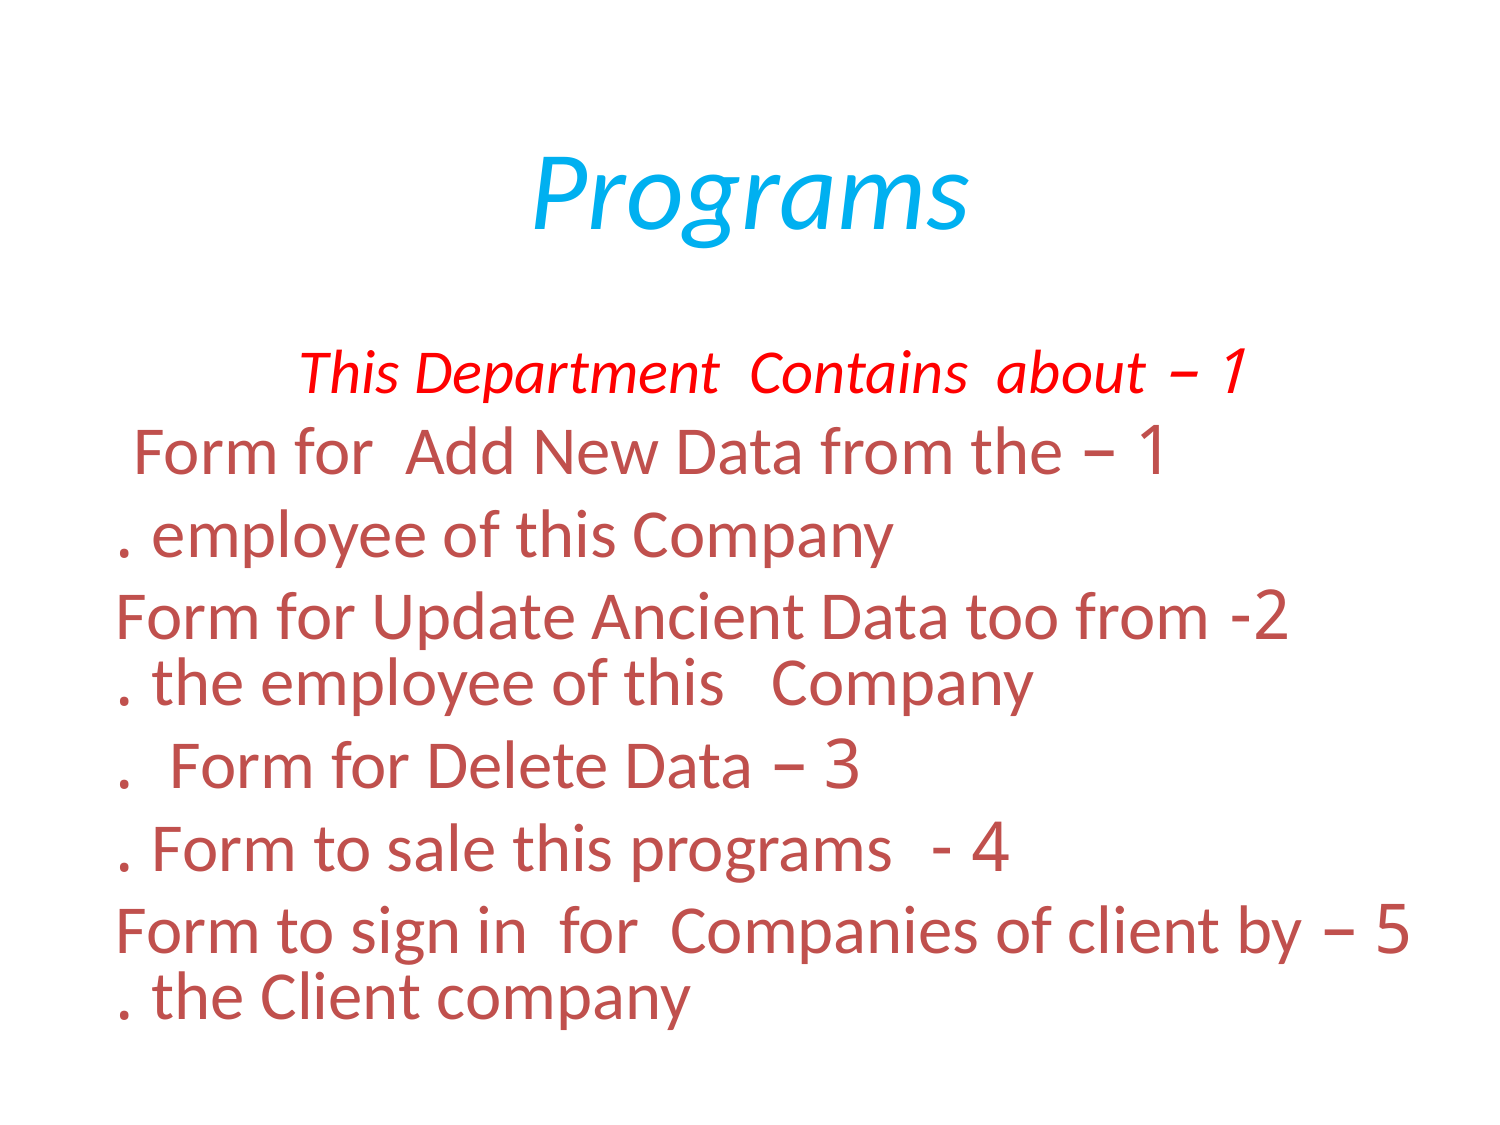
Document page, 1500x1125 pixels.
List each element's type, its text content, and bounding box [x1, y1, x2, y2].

subtitle 1 – This Department Contains about 1 – Form for Add New Data from the employee of this Company . 2- Form for Update Ancient Data too from the employee of this Company . 3 – Form for Delete Data . 4 - Form to sale this programs . 5 – Form to sign in for Companies of client by the Client company . [100, 338, 1459, 1095]
title Programs [112, 54, 1388, 315]
